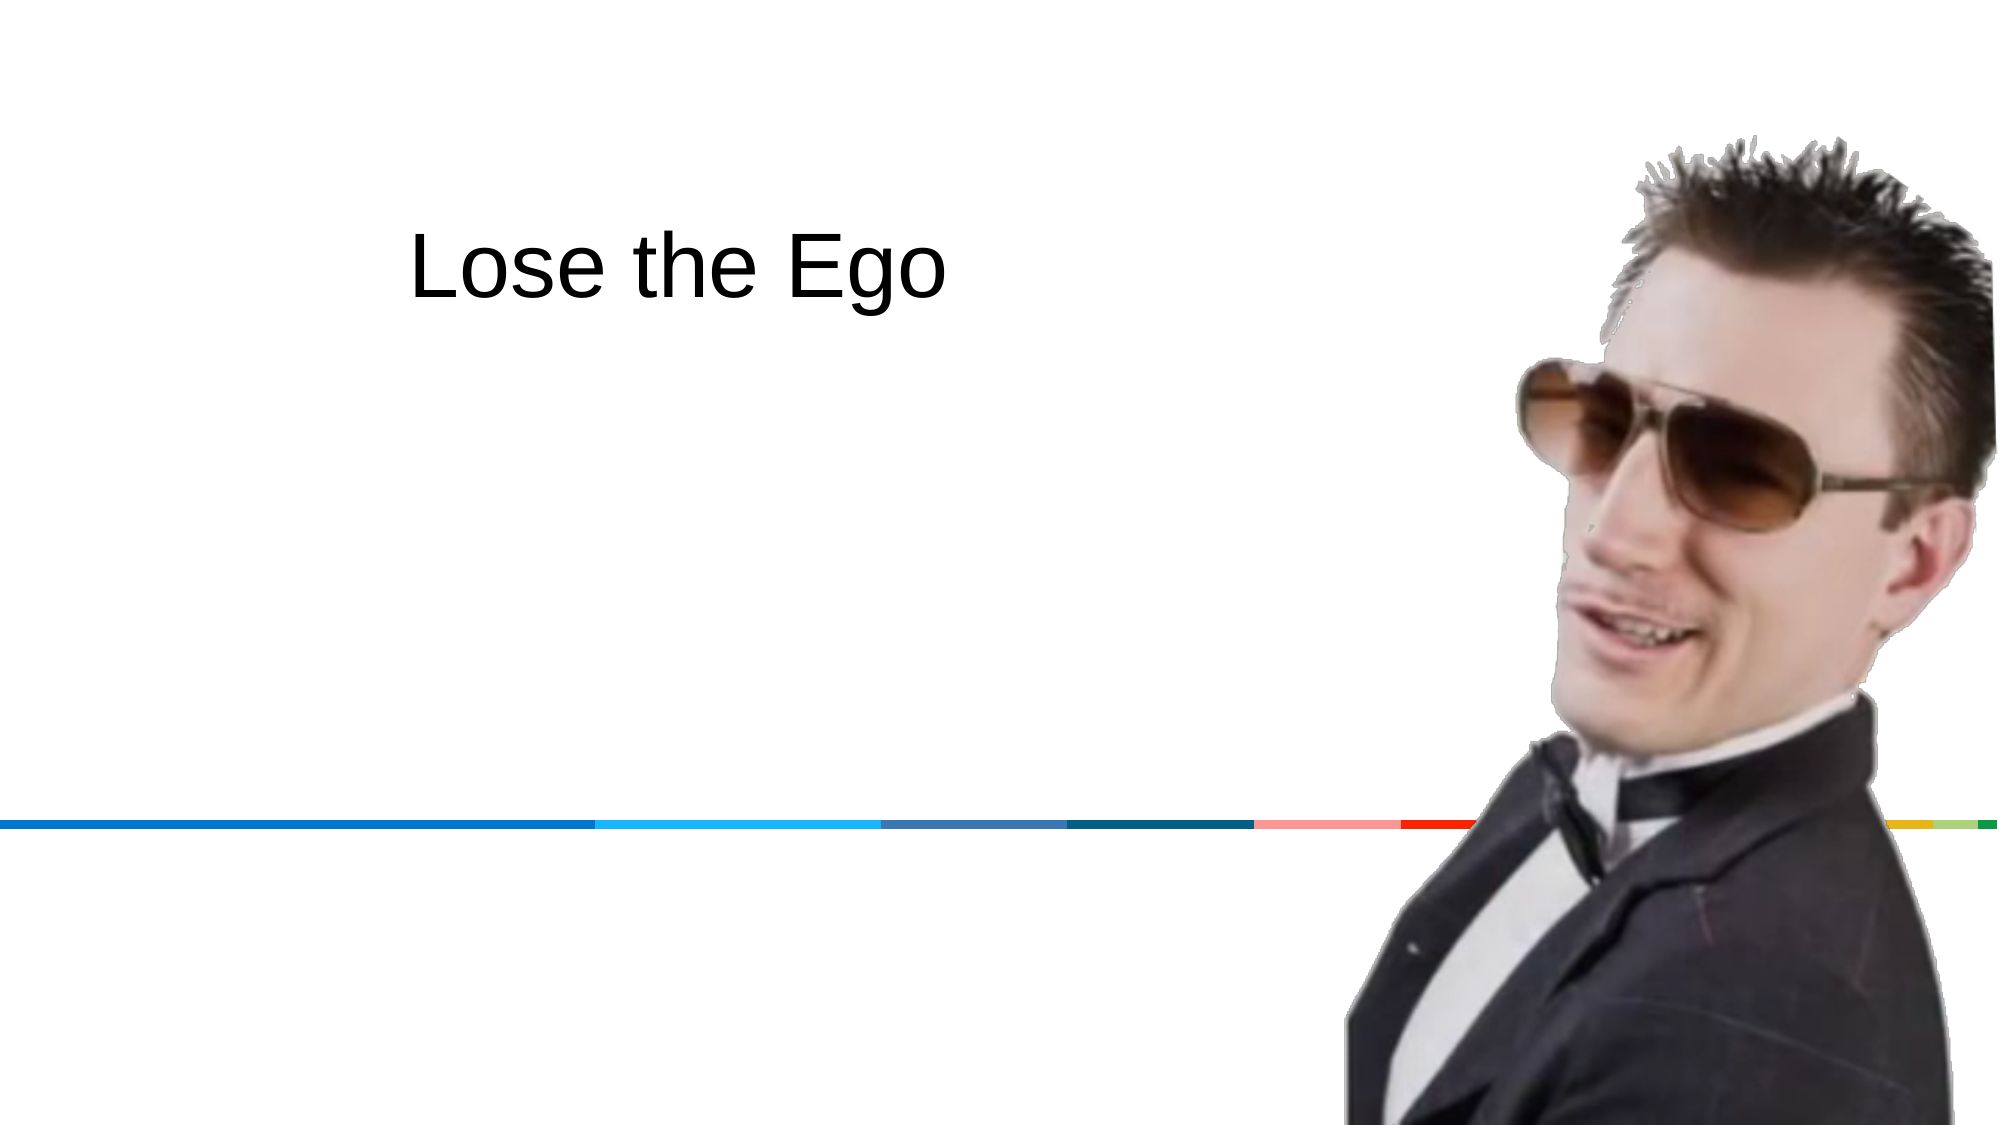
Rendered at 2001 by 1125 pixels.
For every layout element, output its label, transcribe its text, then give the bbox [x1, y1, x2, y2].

text_box Lose the Ego [0, 148, 1246, 388]
text_box [0, 820, 1246, 829]
picture [1246, 56, 1999, 1125]
